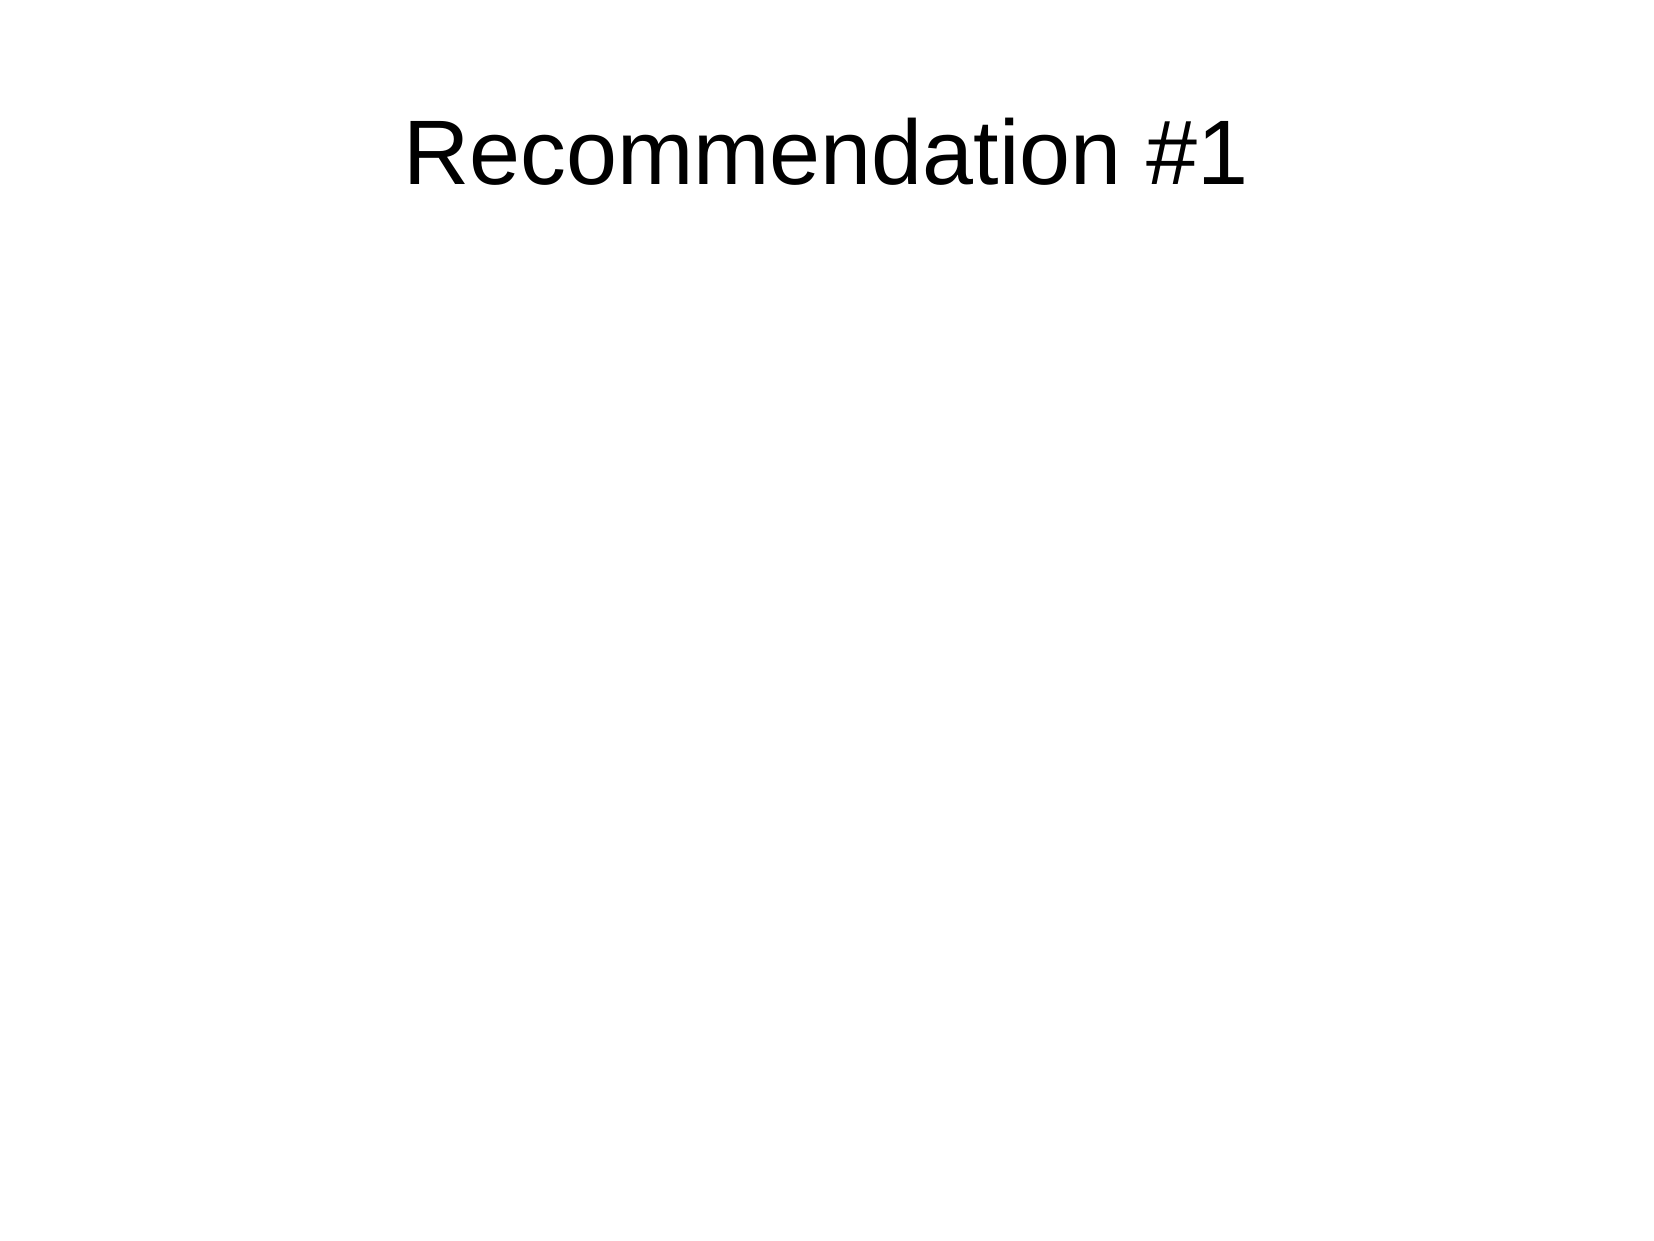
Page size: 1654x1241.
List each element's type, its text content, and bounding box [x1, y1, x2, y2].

title Recommendation #1 [82, 56, 1571, 250]
